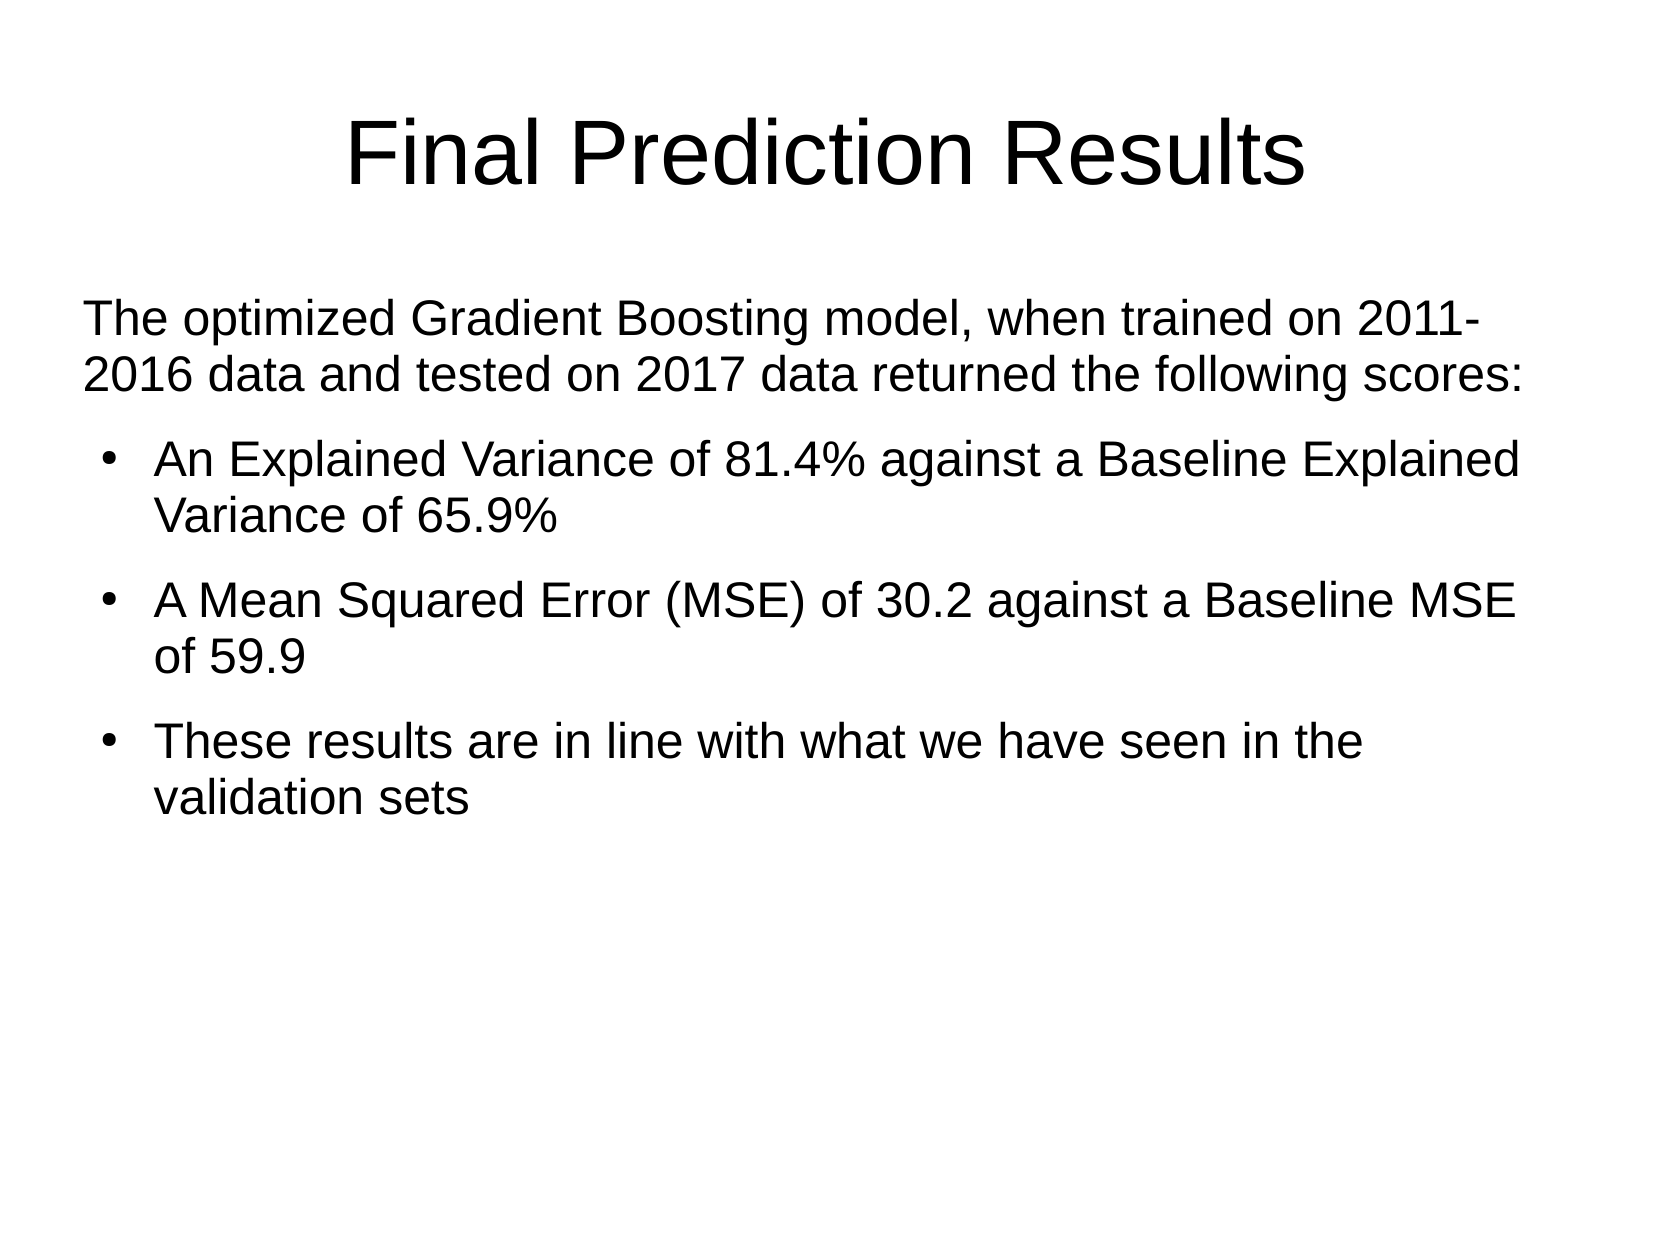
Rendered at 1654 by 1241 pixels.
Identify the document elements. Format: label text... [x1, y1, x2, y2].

title Final Prediction Results [82, 49, 1571, 257]
list The optimized Gradient Boosting model, when trained on 2011-2016 data and tested on 2017 data returned the following scores: An Explained Variance of 81.4% against a Baseline Explained Variance of 65.9% A Mean Squared Error (MSE) of 30.2 against a Baseline MSE of 59.9 These results are in line with what we have seen in the validation sets [82, 290, 1571, 1010]
